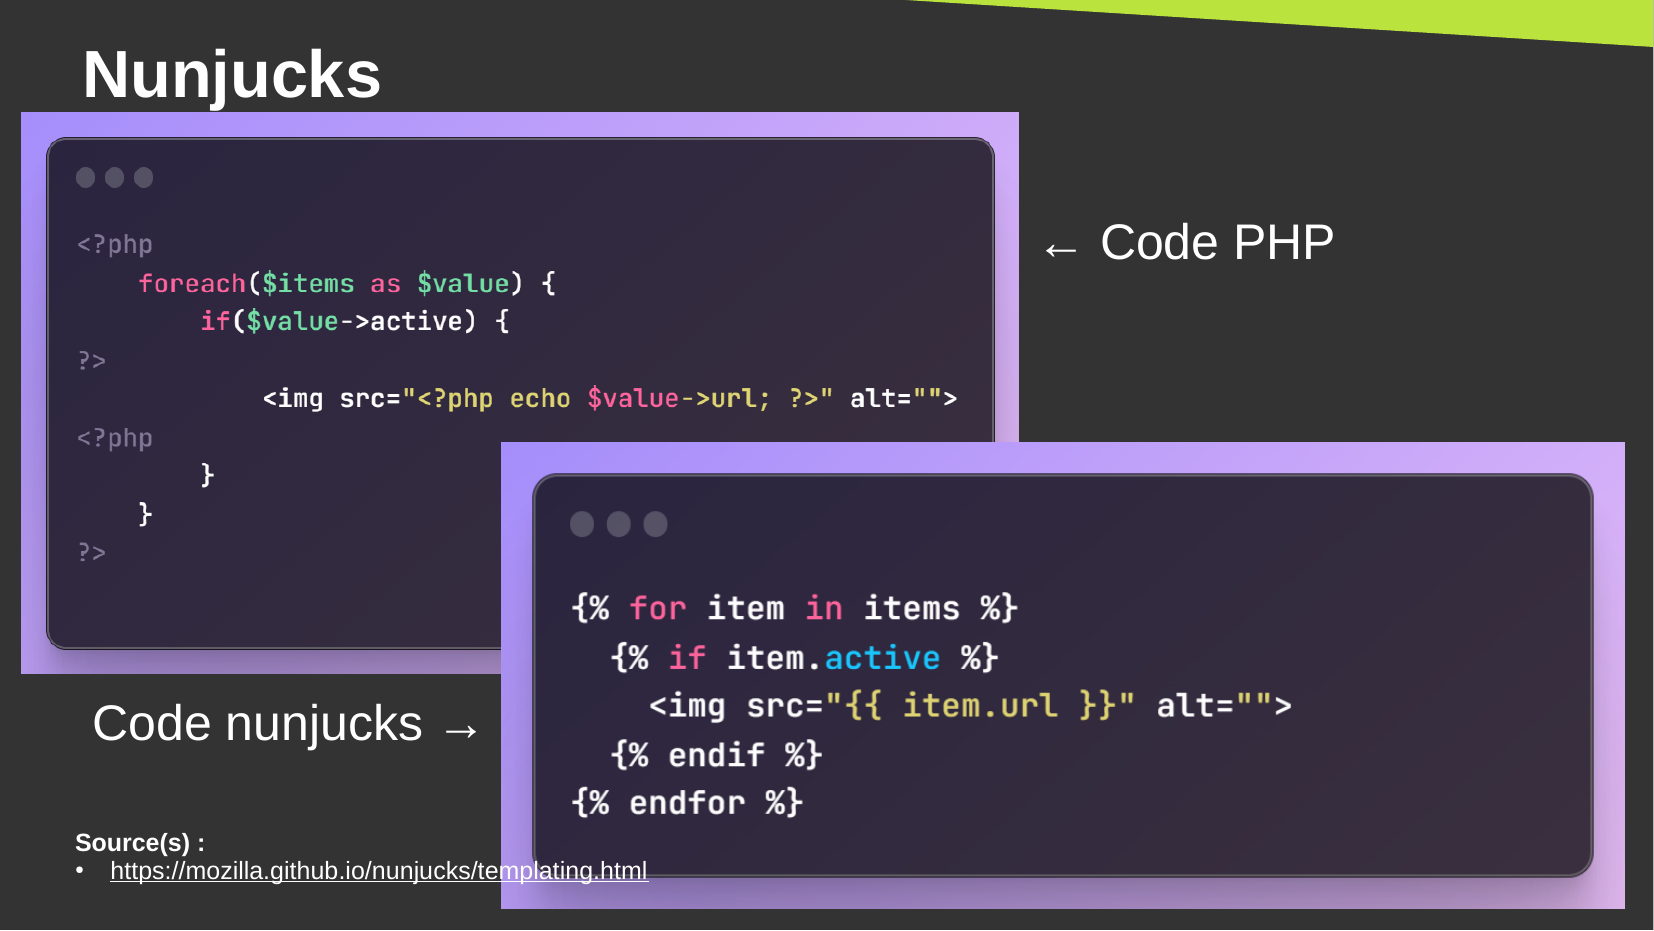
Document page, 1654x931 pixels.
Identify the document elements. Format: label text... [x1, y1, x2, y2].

picture [21, 112, 1625, 909]
title Nunjucks [82, 37, 1571, 112]
text_box ← Code PHP [1021, 206, 1435, 278]
text_box Code nunjucks → [29, 687, 501, 768]
text_box [905, 0, 1654, 48]
text_box Source(s) : https://mozilla.github.io/nunjucks/templating.html [60, 821, 1546, 931]
